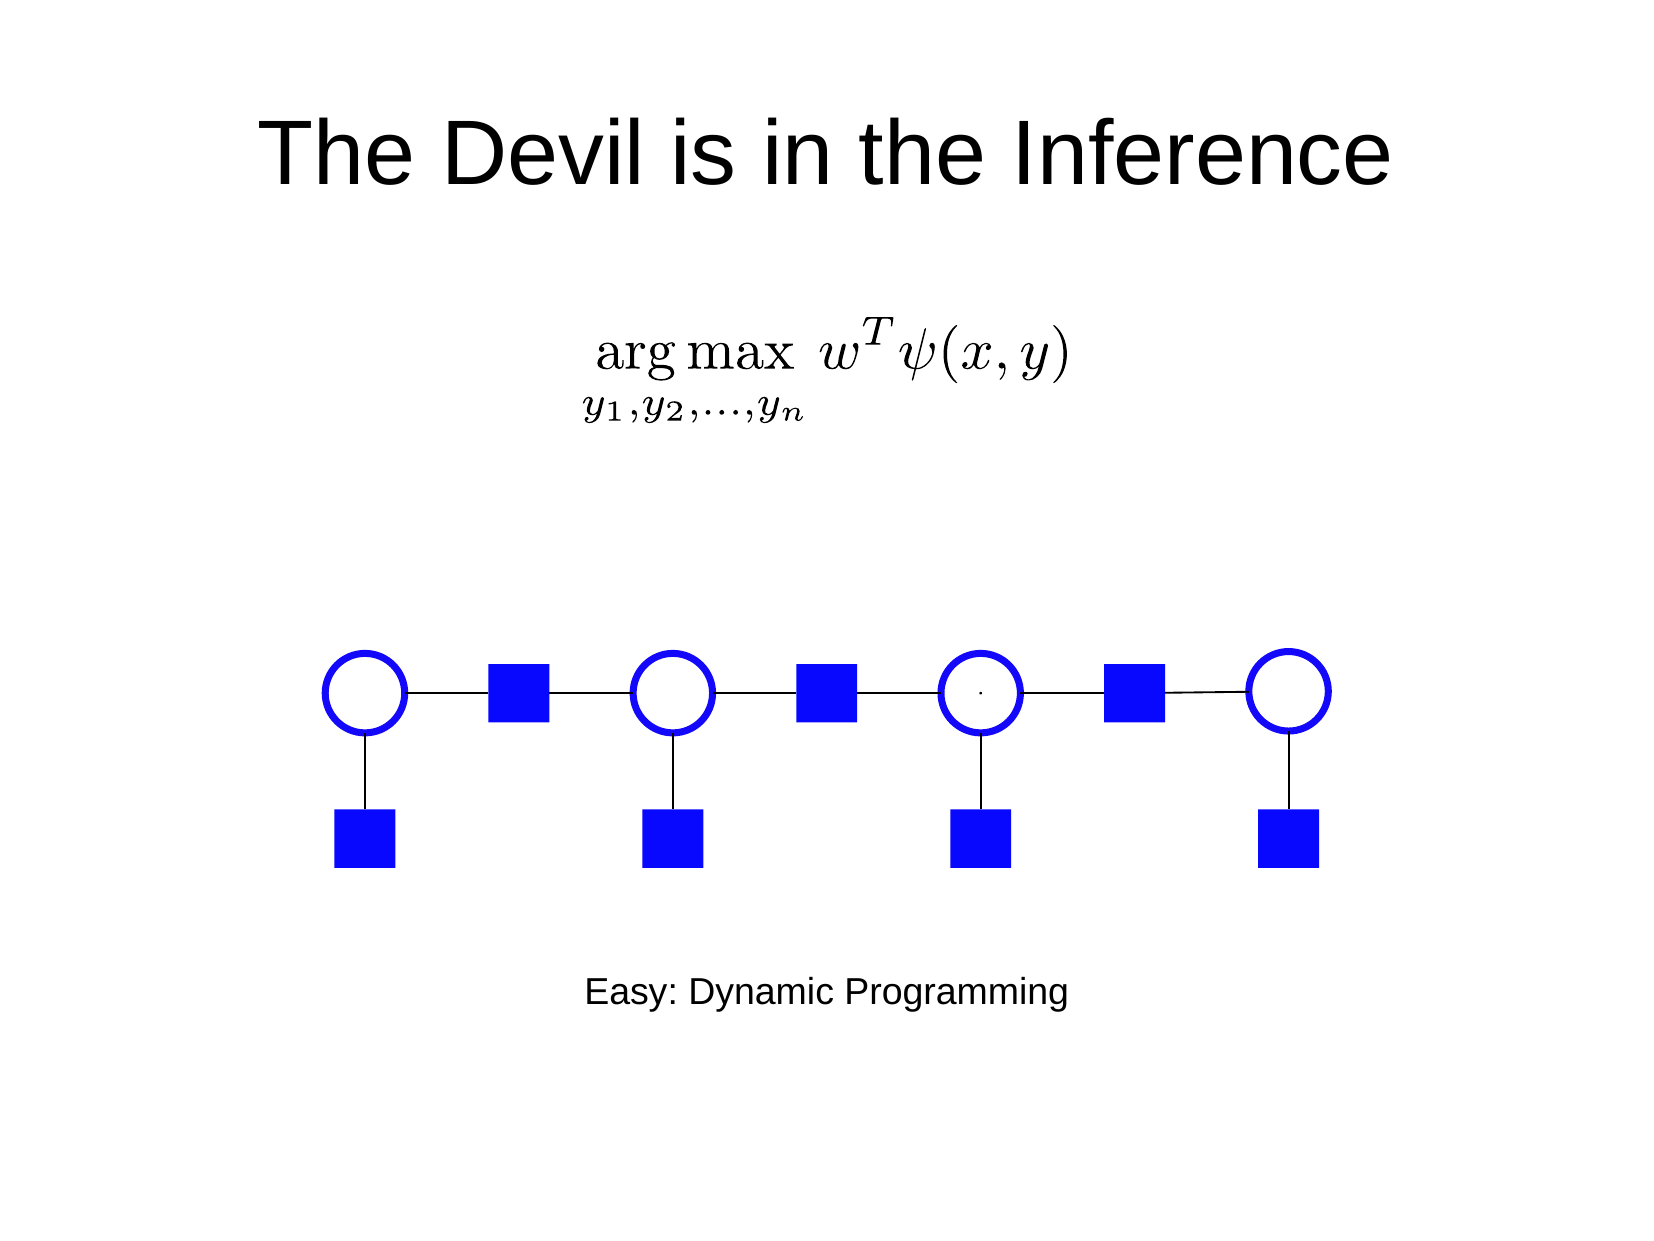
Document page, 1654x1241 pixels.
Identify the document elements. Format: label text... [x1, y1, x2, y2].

title The Devil is in the Inference [82, 49, 1571, 257]
text_box Easy: Dynamic Programming [564, 963, 1090, 1021]
text_box [580, 316, 1073, 424]
picture [321, 531, 1332, 976]
